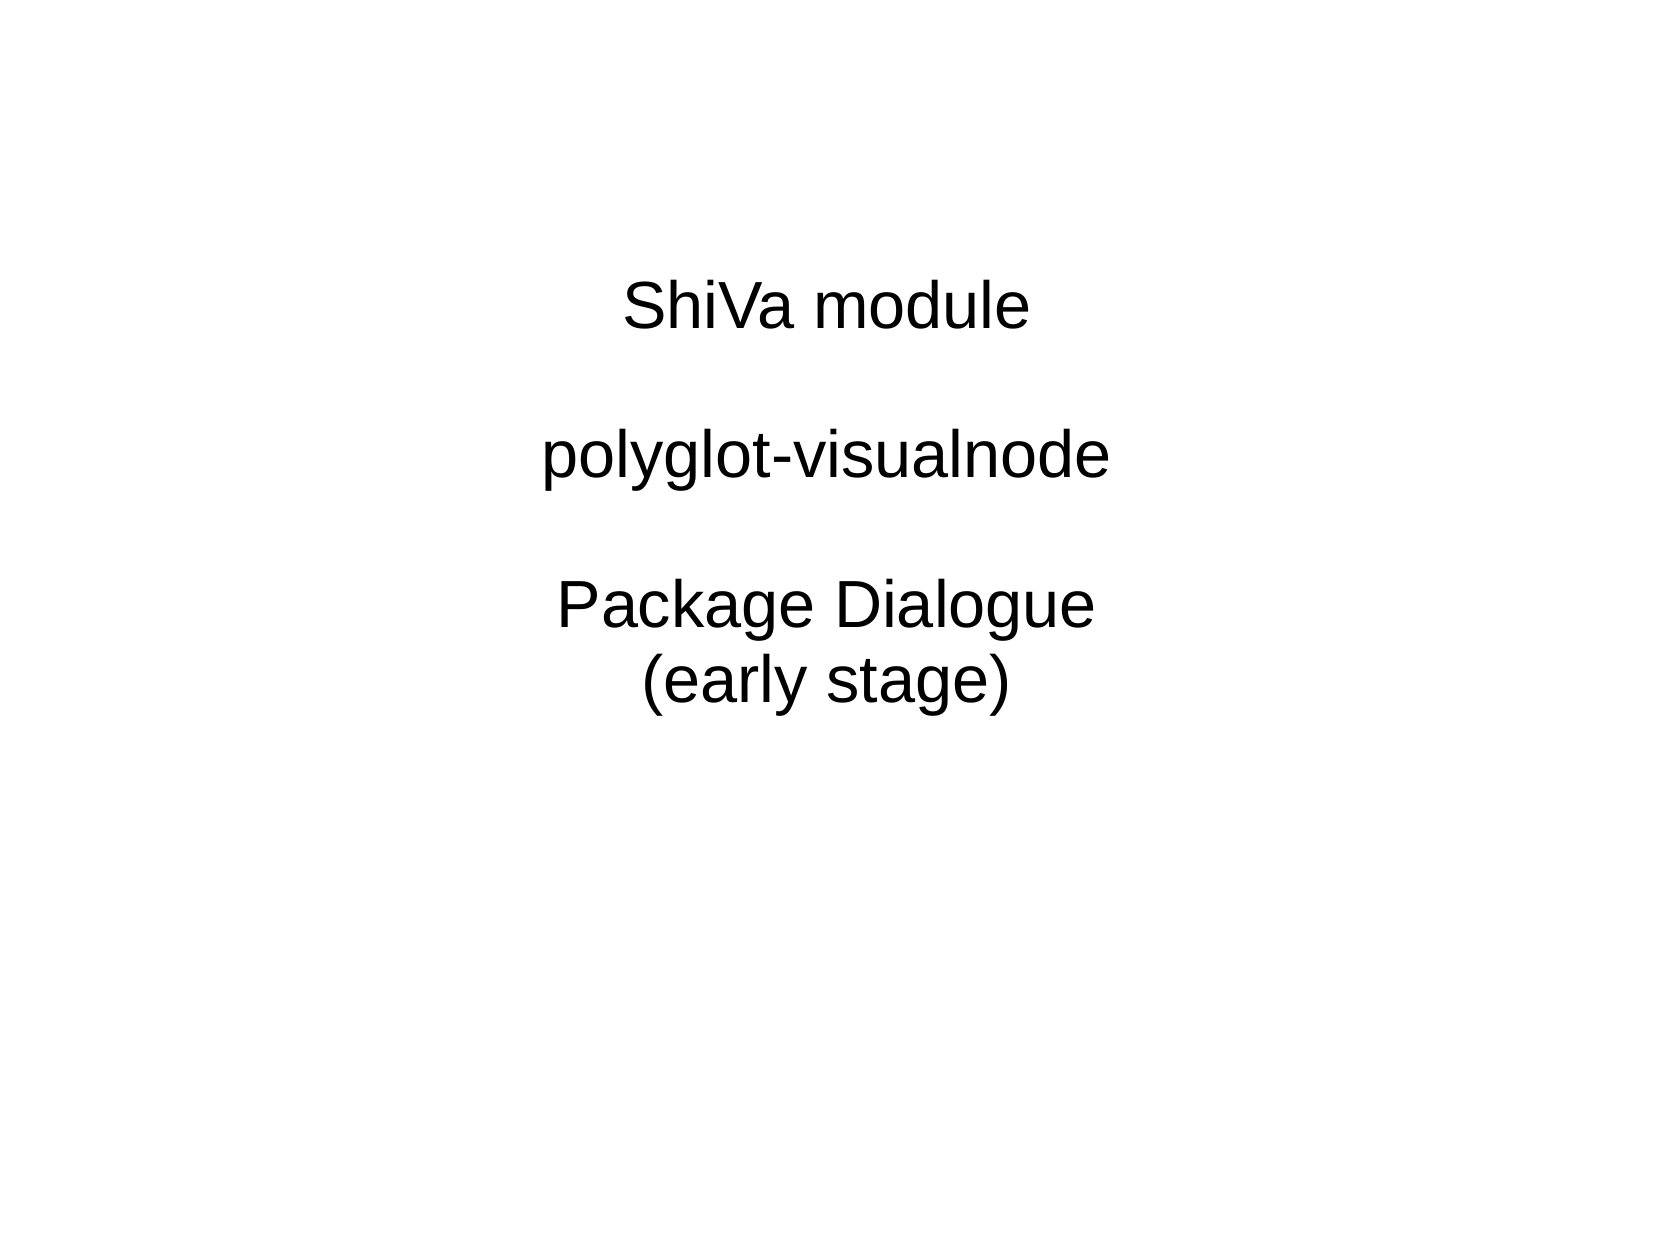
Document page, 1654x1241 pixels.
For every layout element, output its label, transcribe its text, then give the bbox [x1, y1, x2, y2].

subtitle ShiVa module polyglot-visualnode Package Dialogue (early stage) [82, 49, 1571, 1010]
